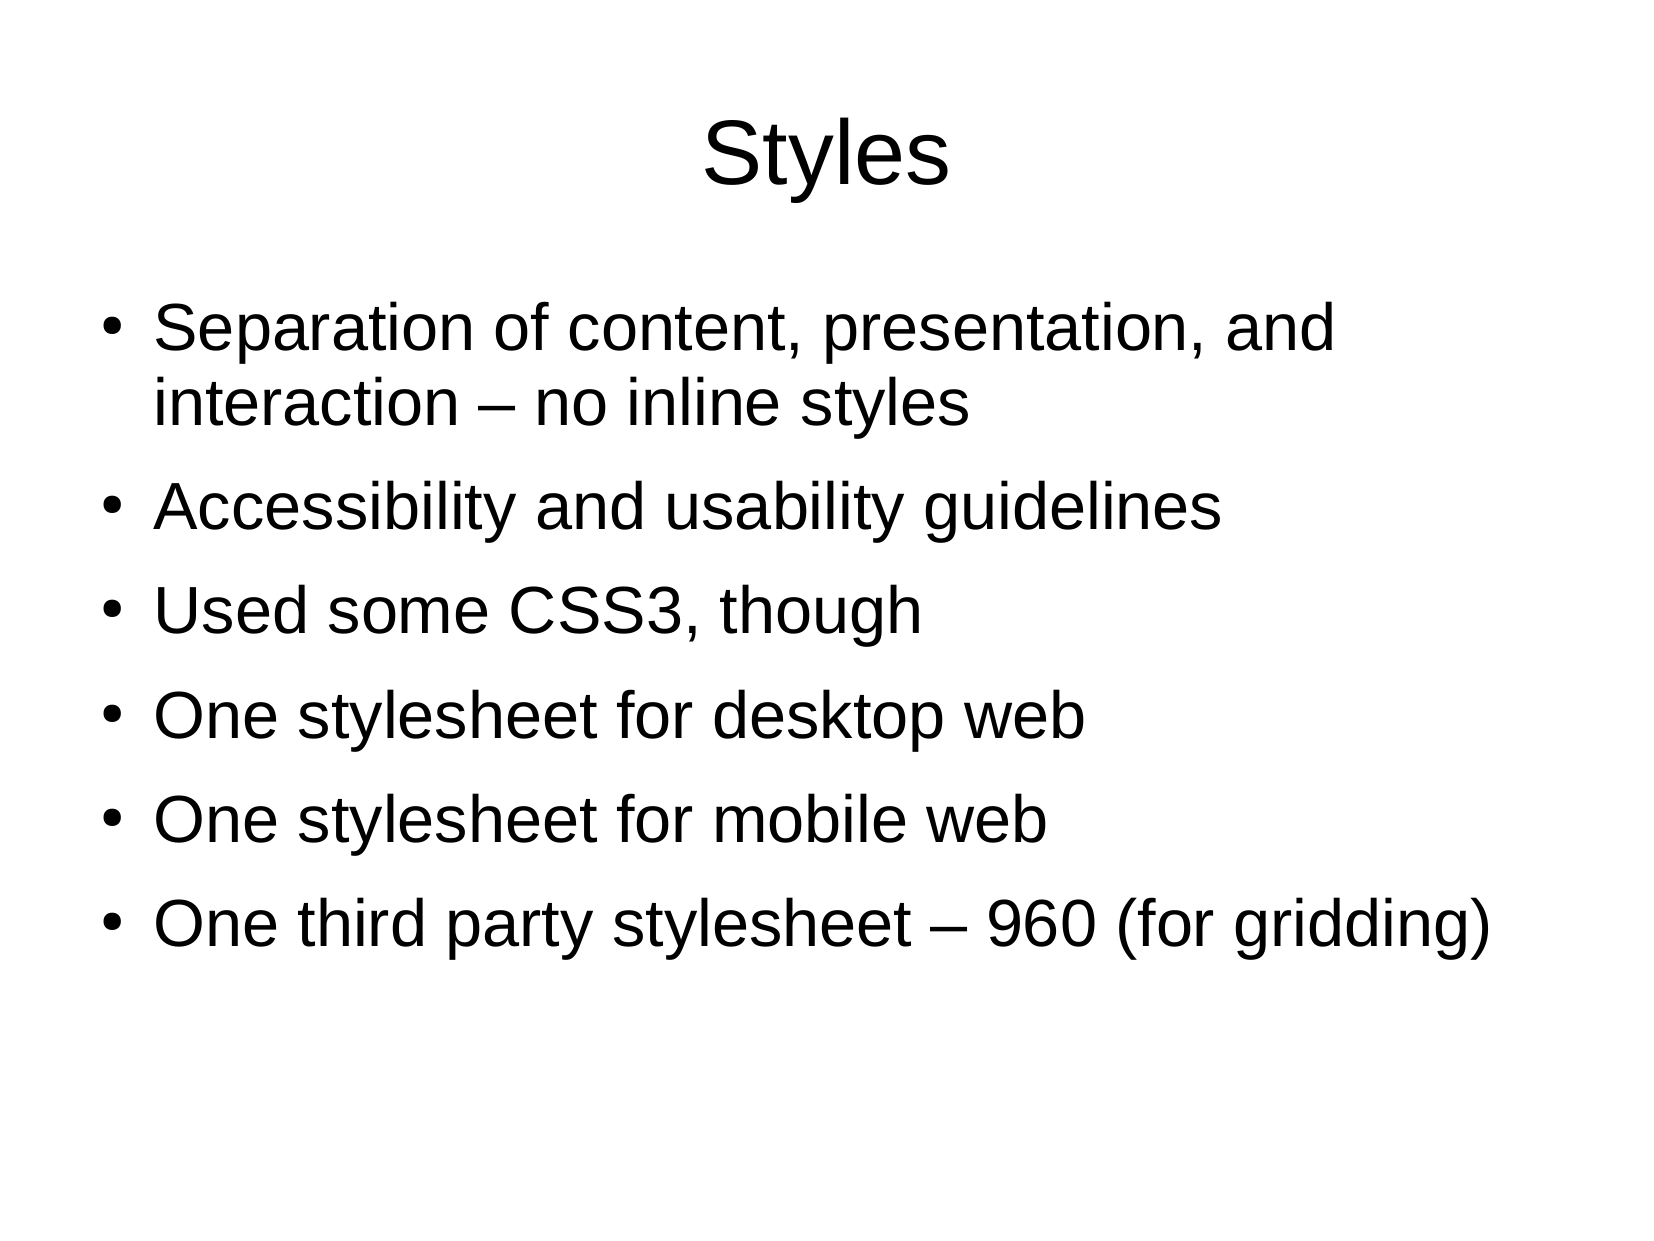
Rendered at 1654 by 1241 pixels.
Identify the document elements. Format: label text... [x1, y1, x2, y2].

list Separation of content, presentation, and interaction – no inline styles Accessibility and usability guidelines Used some CSS3, though One stylesheet for desktop web One stylesheet for mobile web One third party stylesheet – 960 (for gridding) [82, 290, 1571, 1094]
title Styles [82, 56, 1571, 250]
